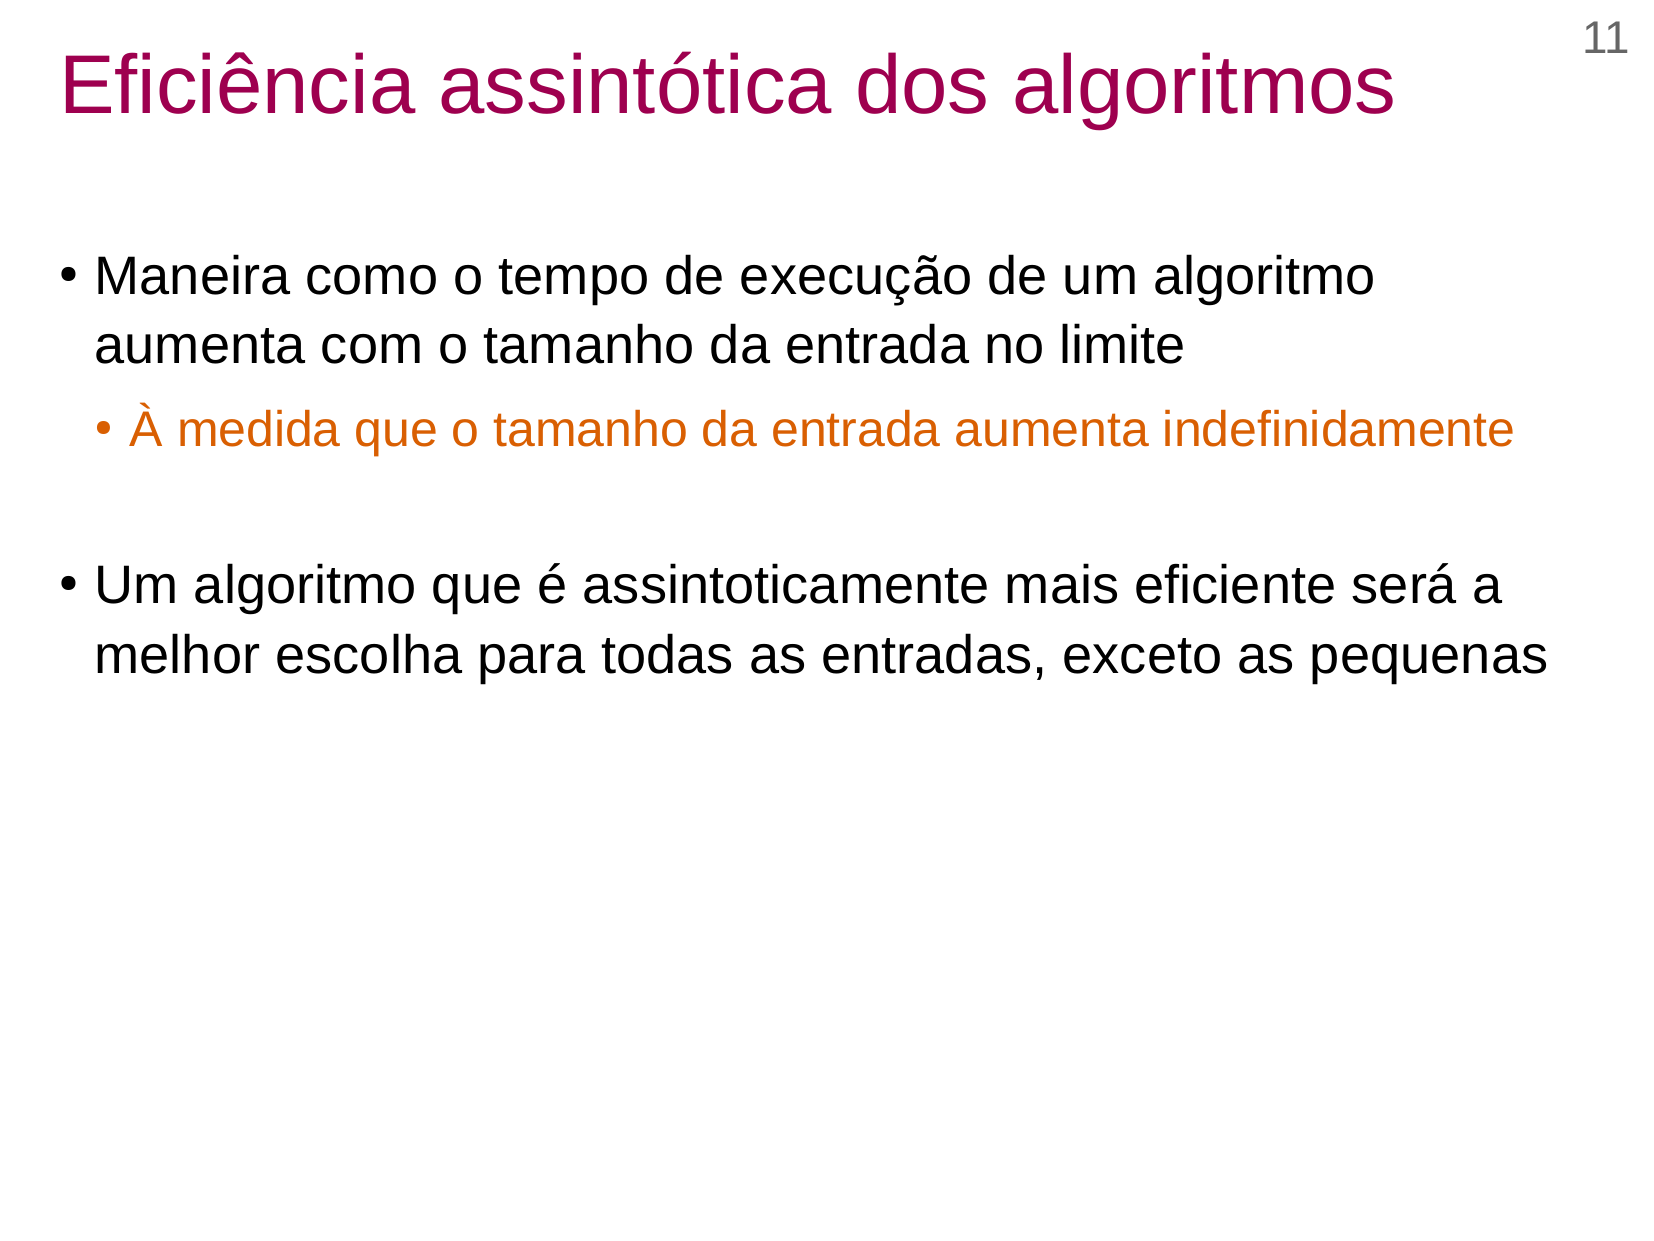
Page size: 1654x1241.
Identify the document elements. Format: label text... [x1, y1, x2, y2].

title Eficiência assintótica dos algoritmos [59, 29, 1595, 148]
list Maneira como o tempo de execução de um algoritmo aumenta com o tamanho da entrada no limite À medida que o tamanho da entrada aumenta indefinidamente Um algoritmo que é assintoticamente mais eficiente será a melhor escolha para todas as entradas, exceto as pequenas [59, 236, 1595, 1211]
